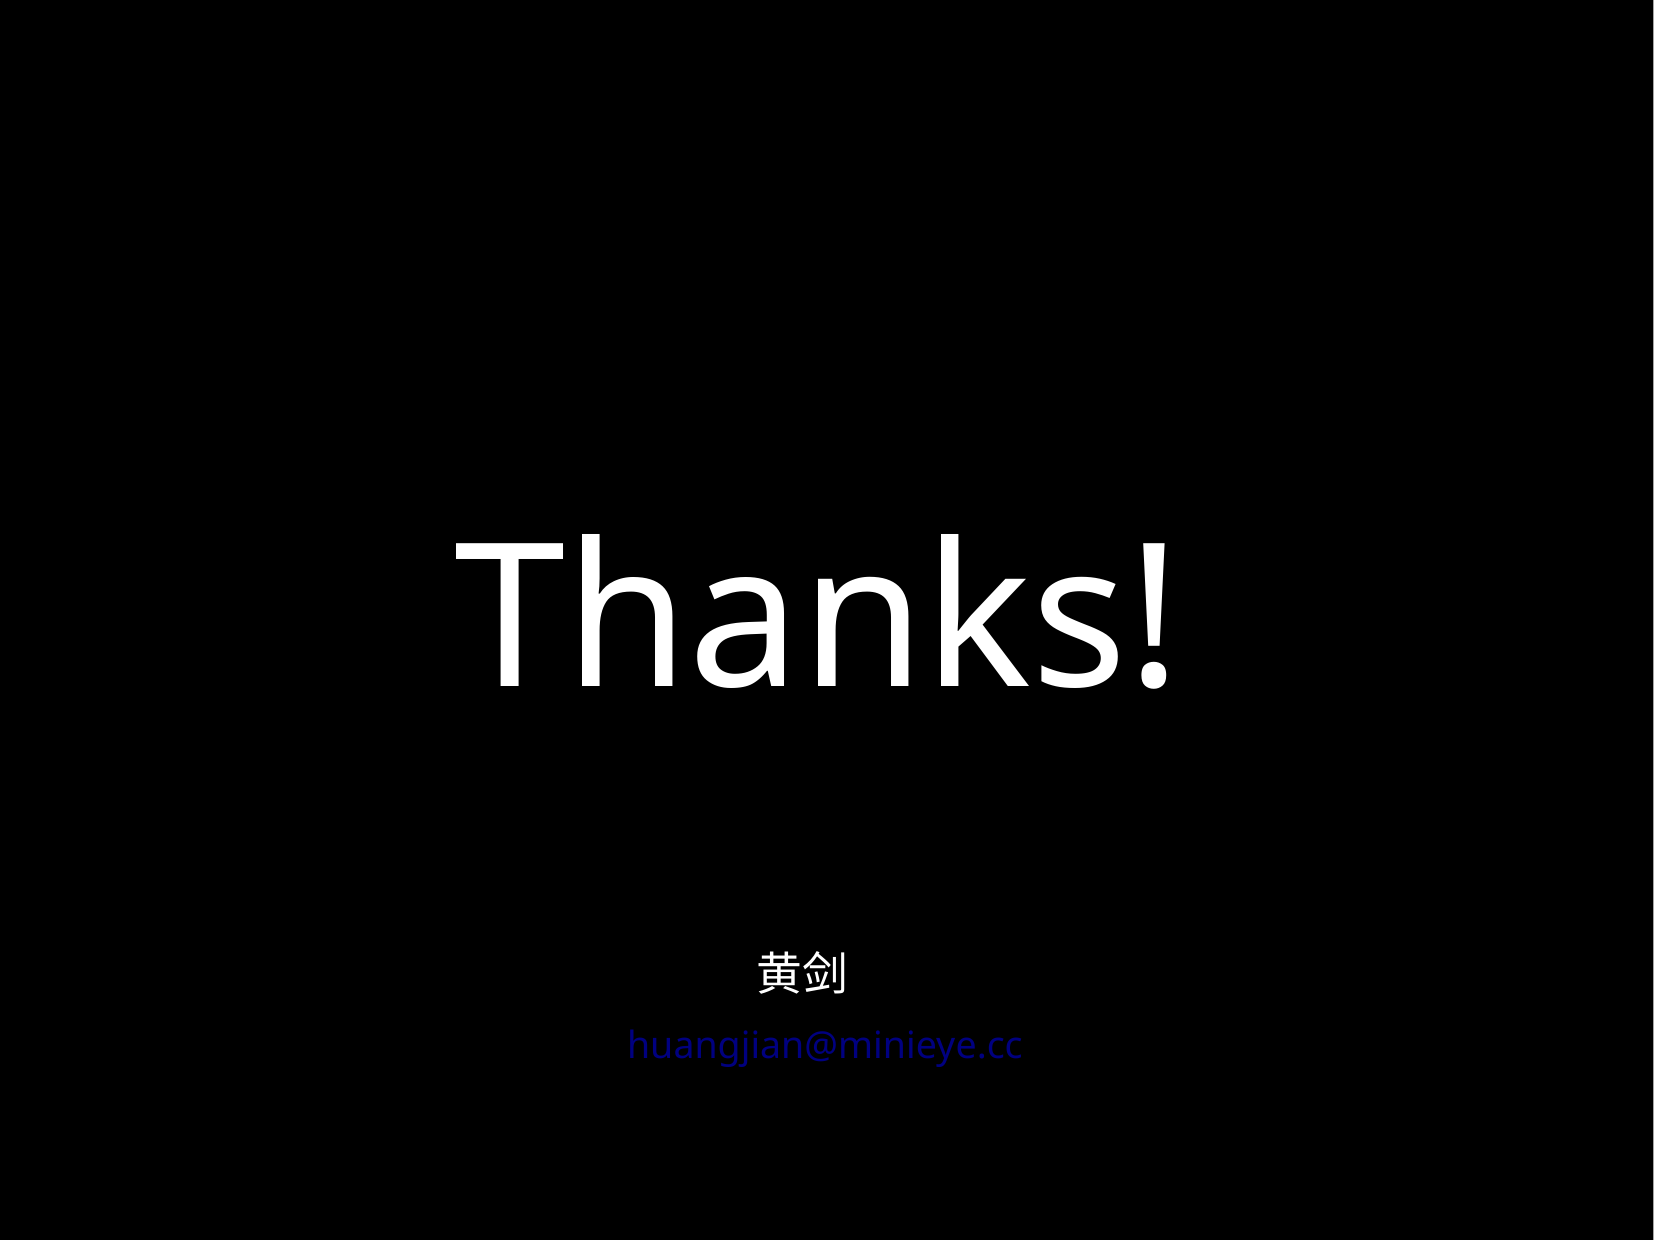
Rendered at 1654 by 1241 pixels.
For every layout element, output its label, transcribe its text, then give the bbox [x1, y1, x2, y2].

text_box Thanks! [90, 465, 1546, 680]
text_box 黄剑 [660, 930, 946, 1000]
text_box huangjian@minieye.cc [375, 1011, 1276, 1122]
